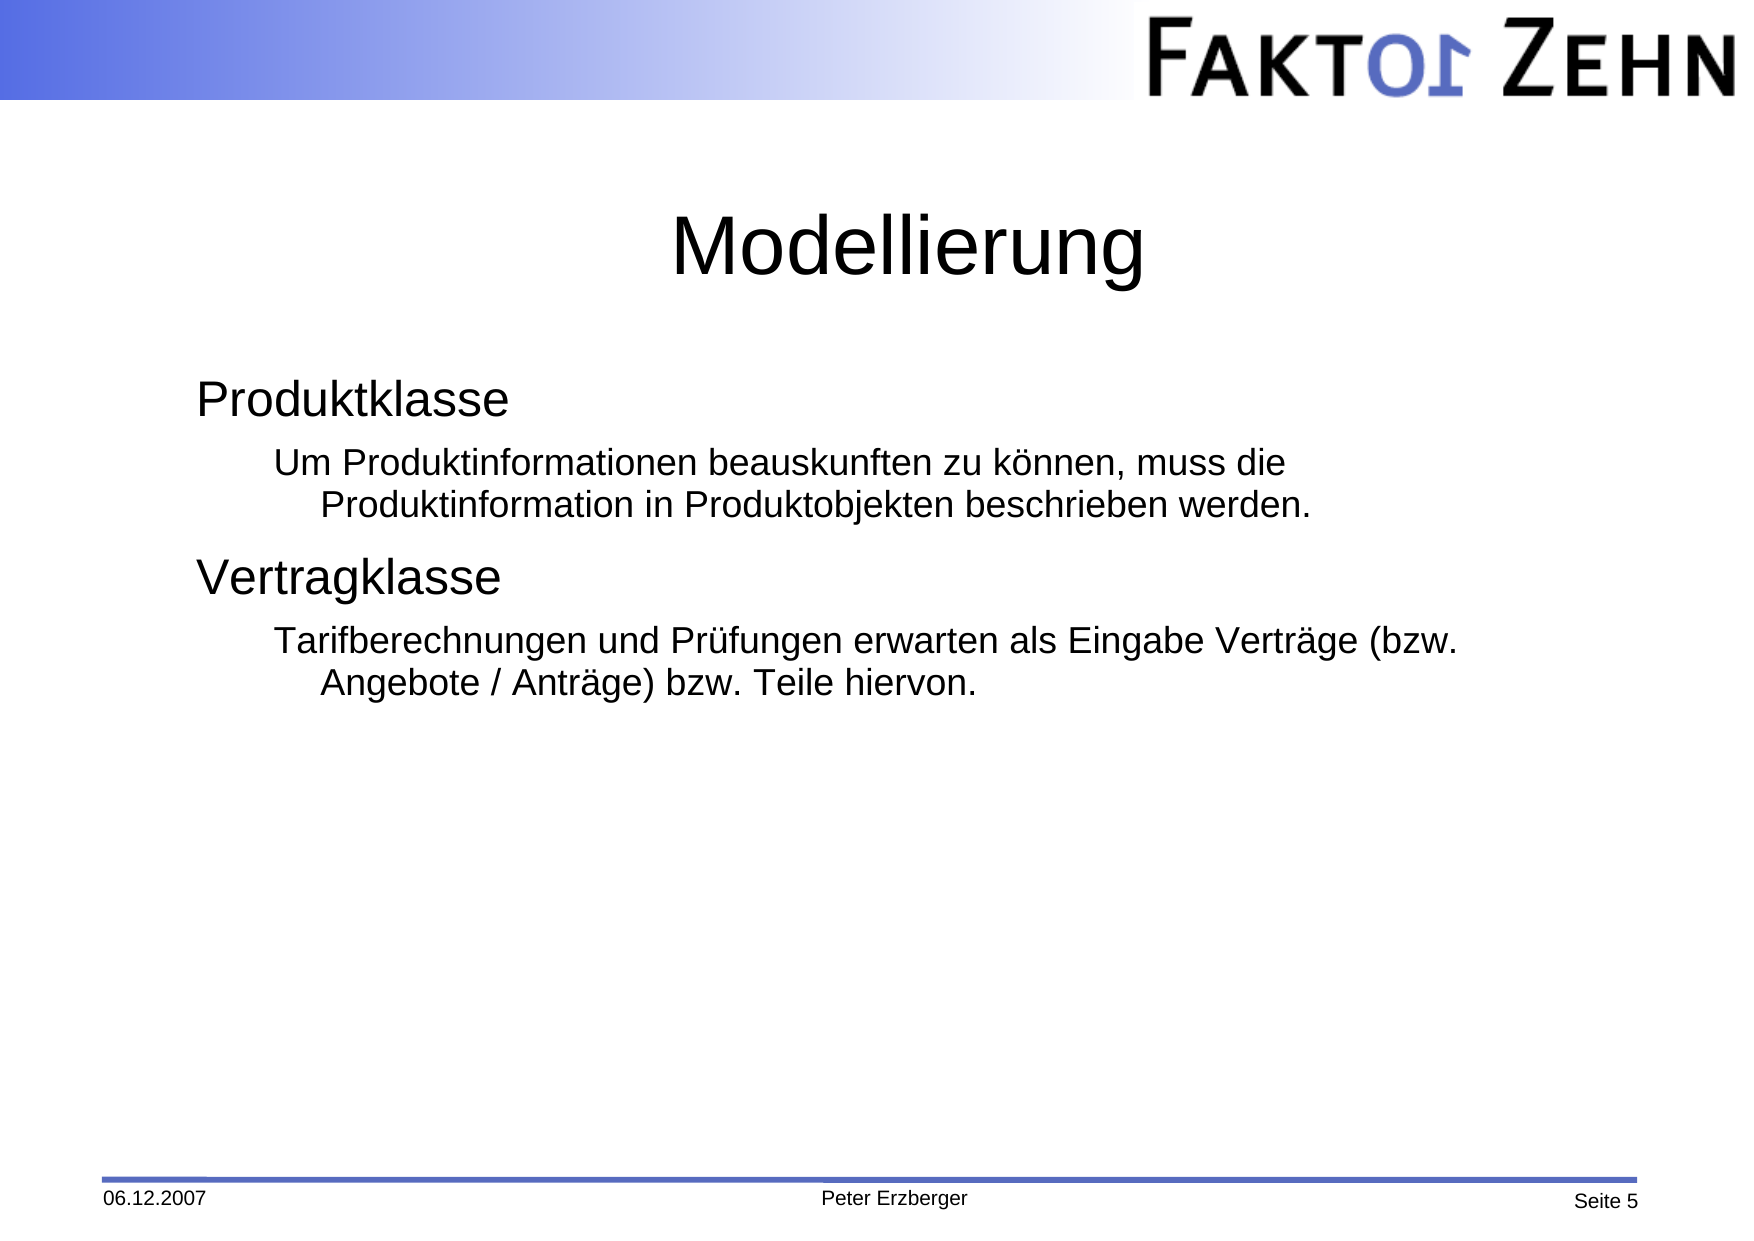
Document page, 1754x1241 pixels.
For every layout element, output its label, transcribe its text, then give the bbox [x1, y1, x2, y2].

title Modellierung [179, 142, 1639, 349]
list Produktklasse Um Produktinformationen beauskunften zu können, muss die Produktinformation in Produktobjekten beschrieben werden. Vertragklasse Tarifberechnungen und Prüfungen erwarten als Eingabe Verträge (bzw. Angebote / Anträge) bzw. Teile hiervon. [179, 371, 1576, 1078]
picture [1133, 2, 1749, 105]
